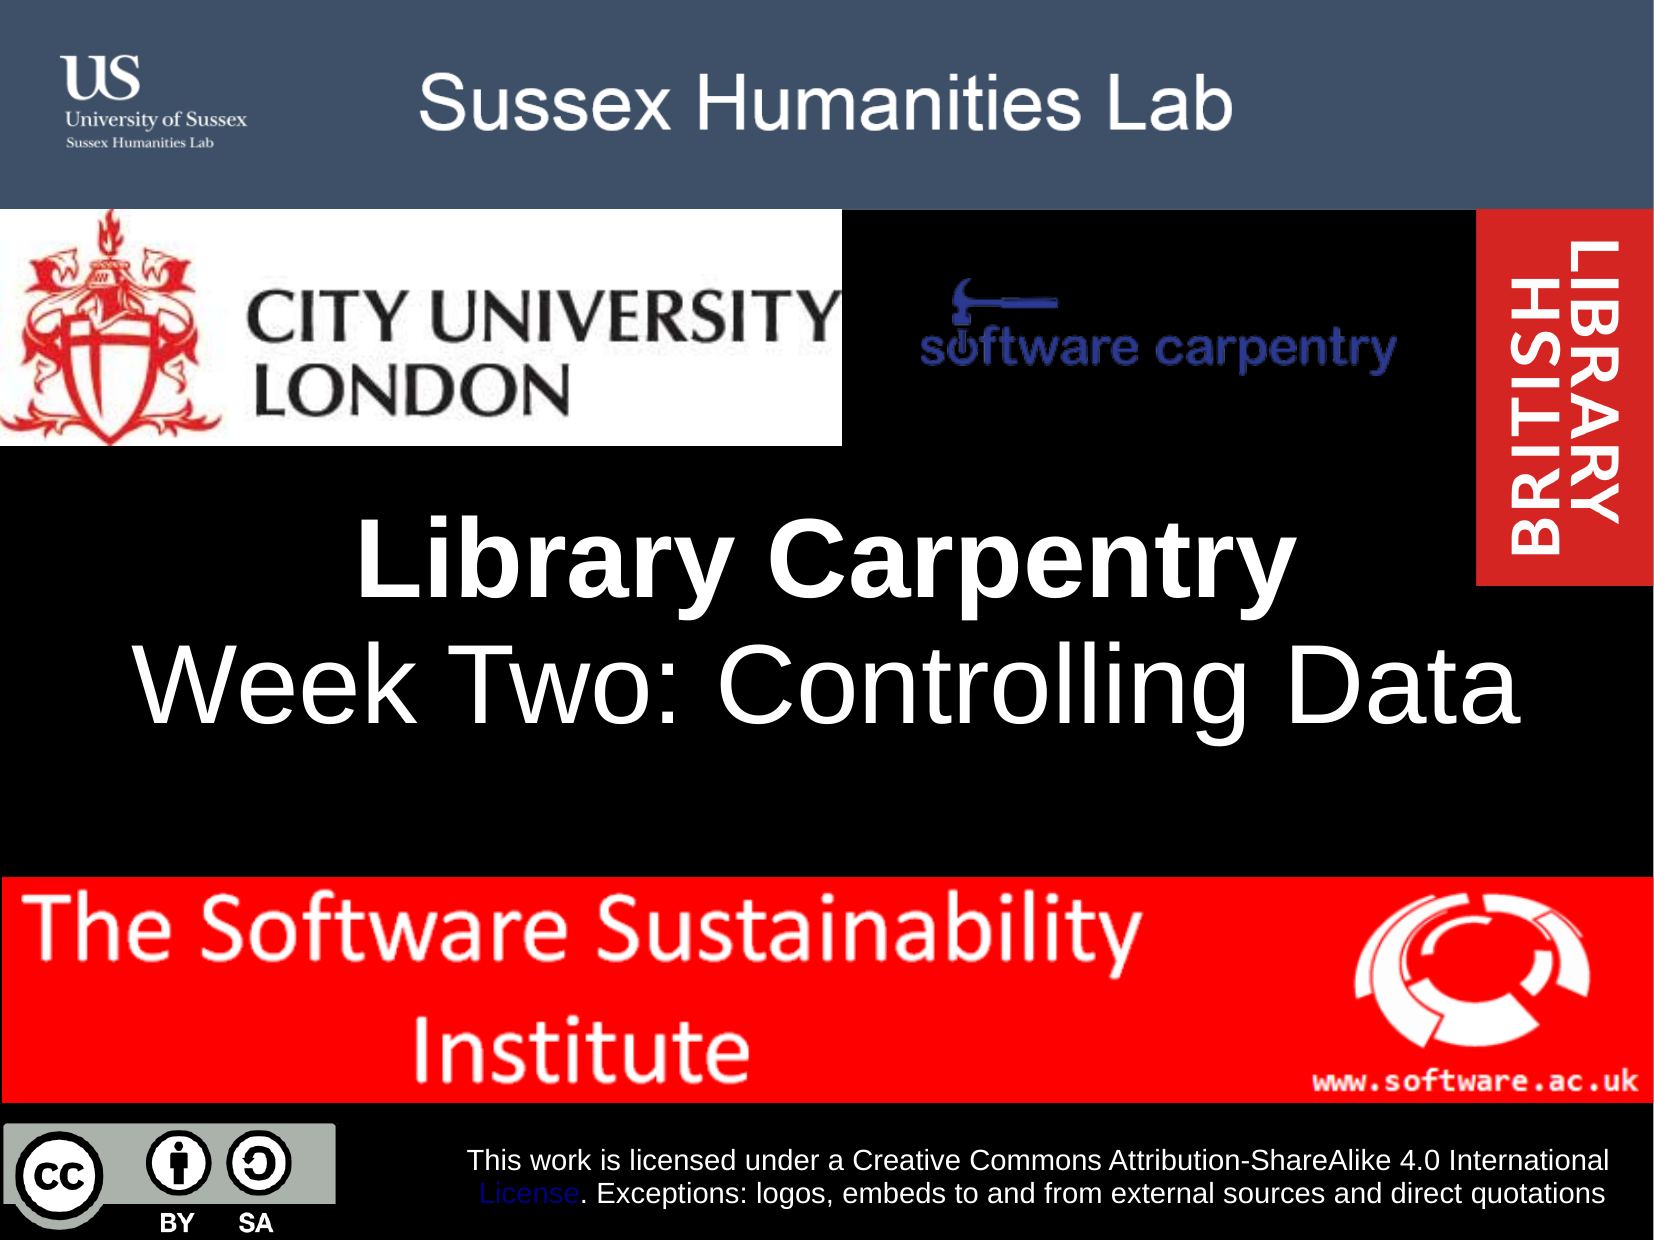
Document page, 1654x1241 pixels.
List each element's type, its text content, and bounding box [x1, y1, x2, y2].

picture [0, 1120, 338, 1239]
subtitle Library Carpentry Week Two: Controlling Data [82, 210, 1571, 877]
picture [2, 877, 1654, 1103]
picture [0, 0, 1654, 586]
text_box This work is licensed under a Creative Commons Attribution-ShareAlike 4.0 International License. Exceptions: logos, embeds to and from external sources and direct quotations [432, 1078, 1654, 1241]
picture [921, 278, 1397, 376]
